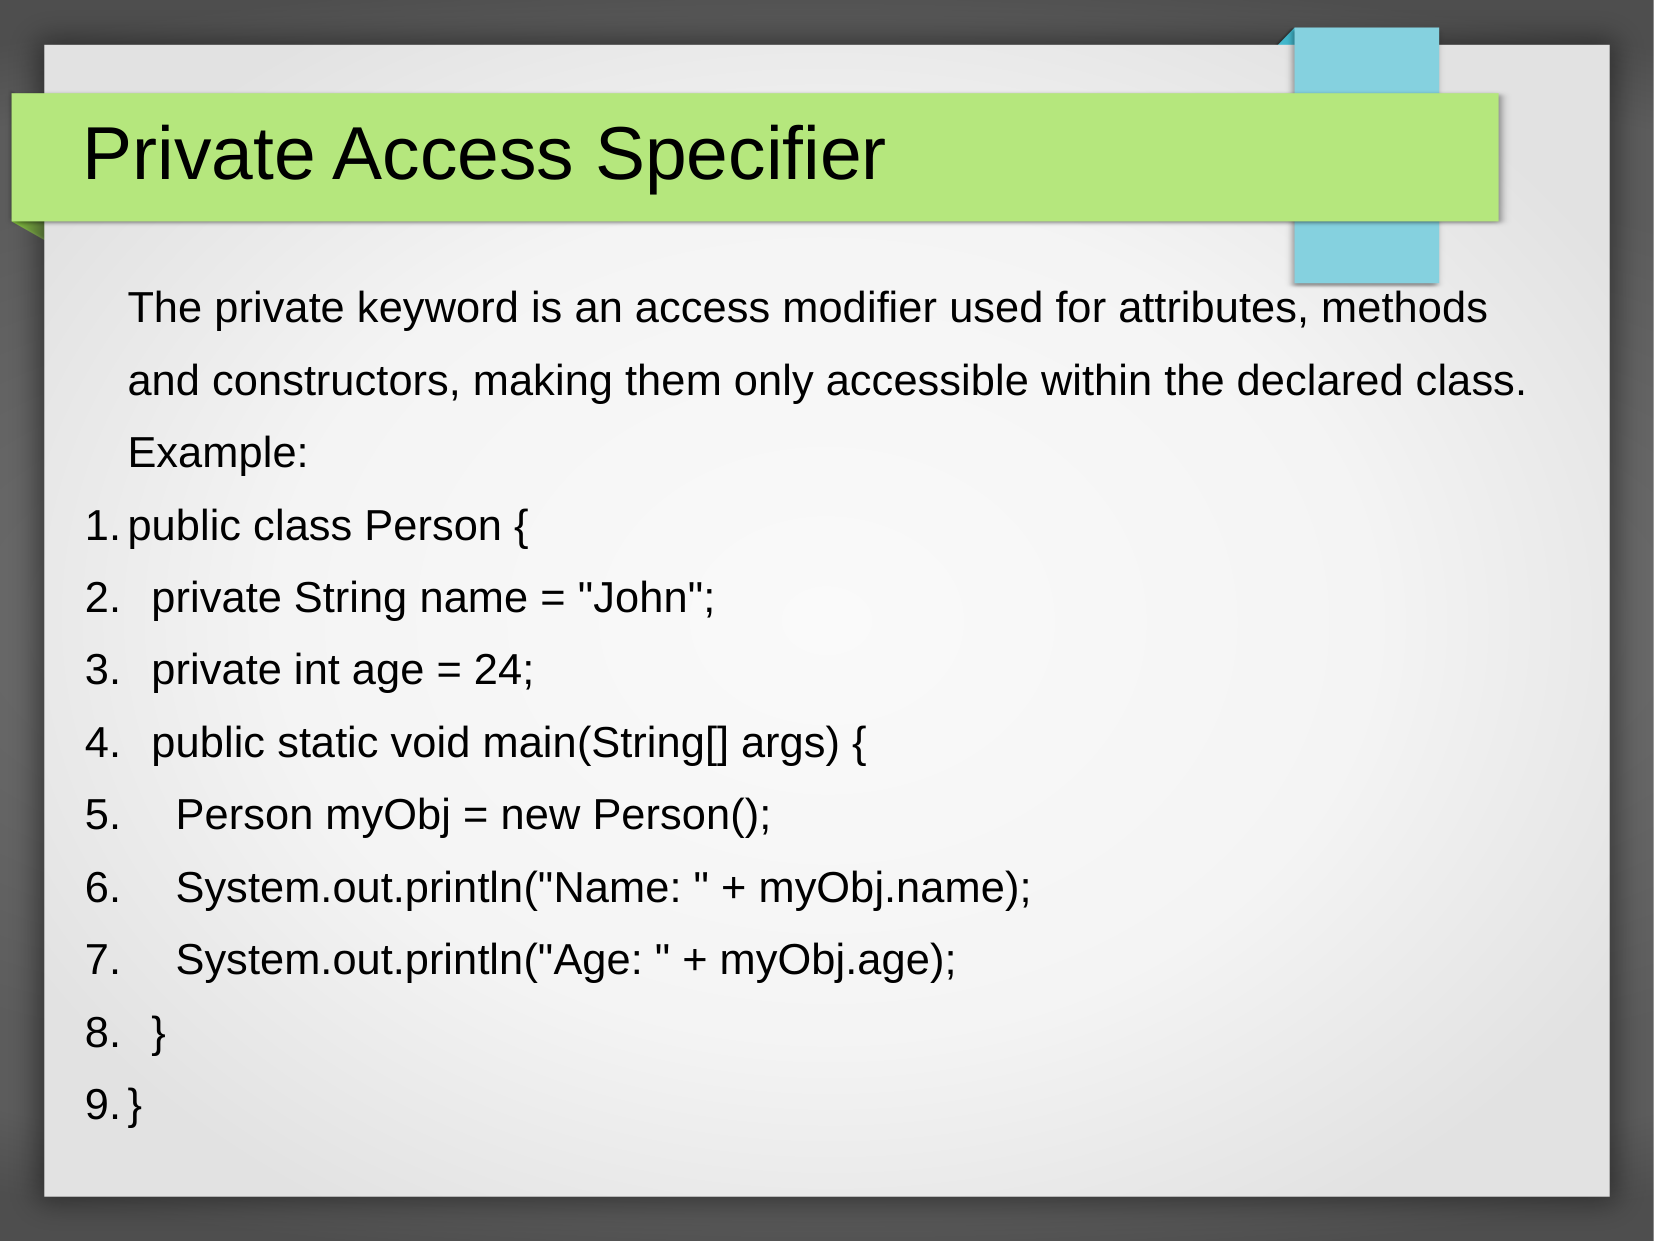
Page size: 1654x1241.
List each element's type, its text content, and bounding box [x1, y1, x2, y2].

title Private Access Specifier [82, 94, 1264, 213]
picture [0, 0, 1654, 1241]
list The private keyword is an access modifier used for attributes, methods and constructors, making them only accessible within the declared class. Example: public class Person { private String name = "John"; private int age = 24; public static void main(String[] args) { Person myObj = new Person(); System.out.println("Name: " + myObj.name); System.out.println("Age: " + myObj.age); } } [70, 283, 1654, 1134]
